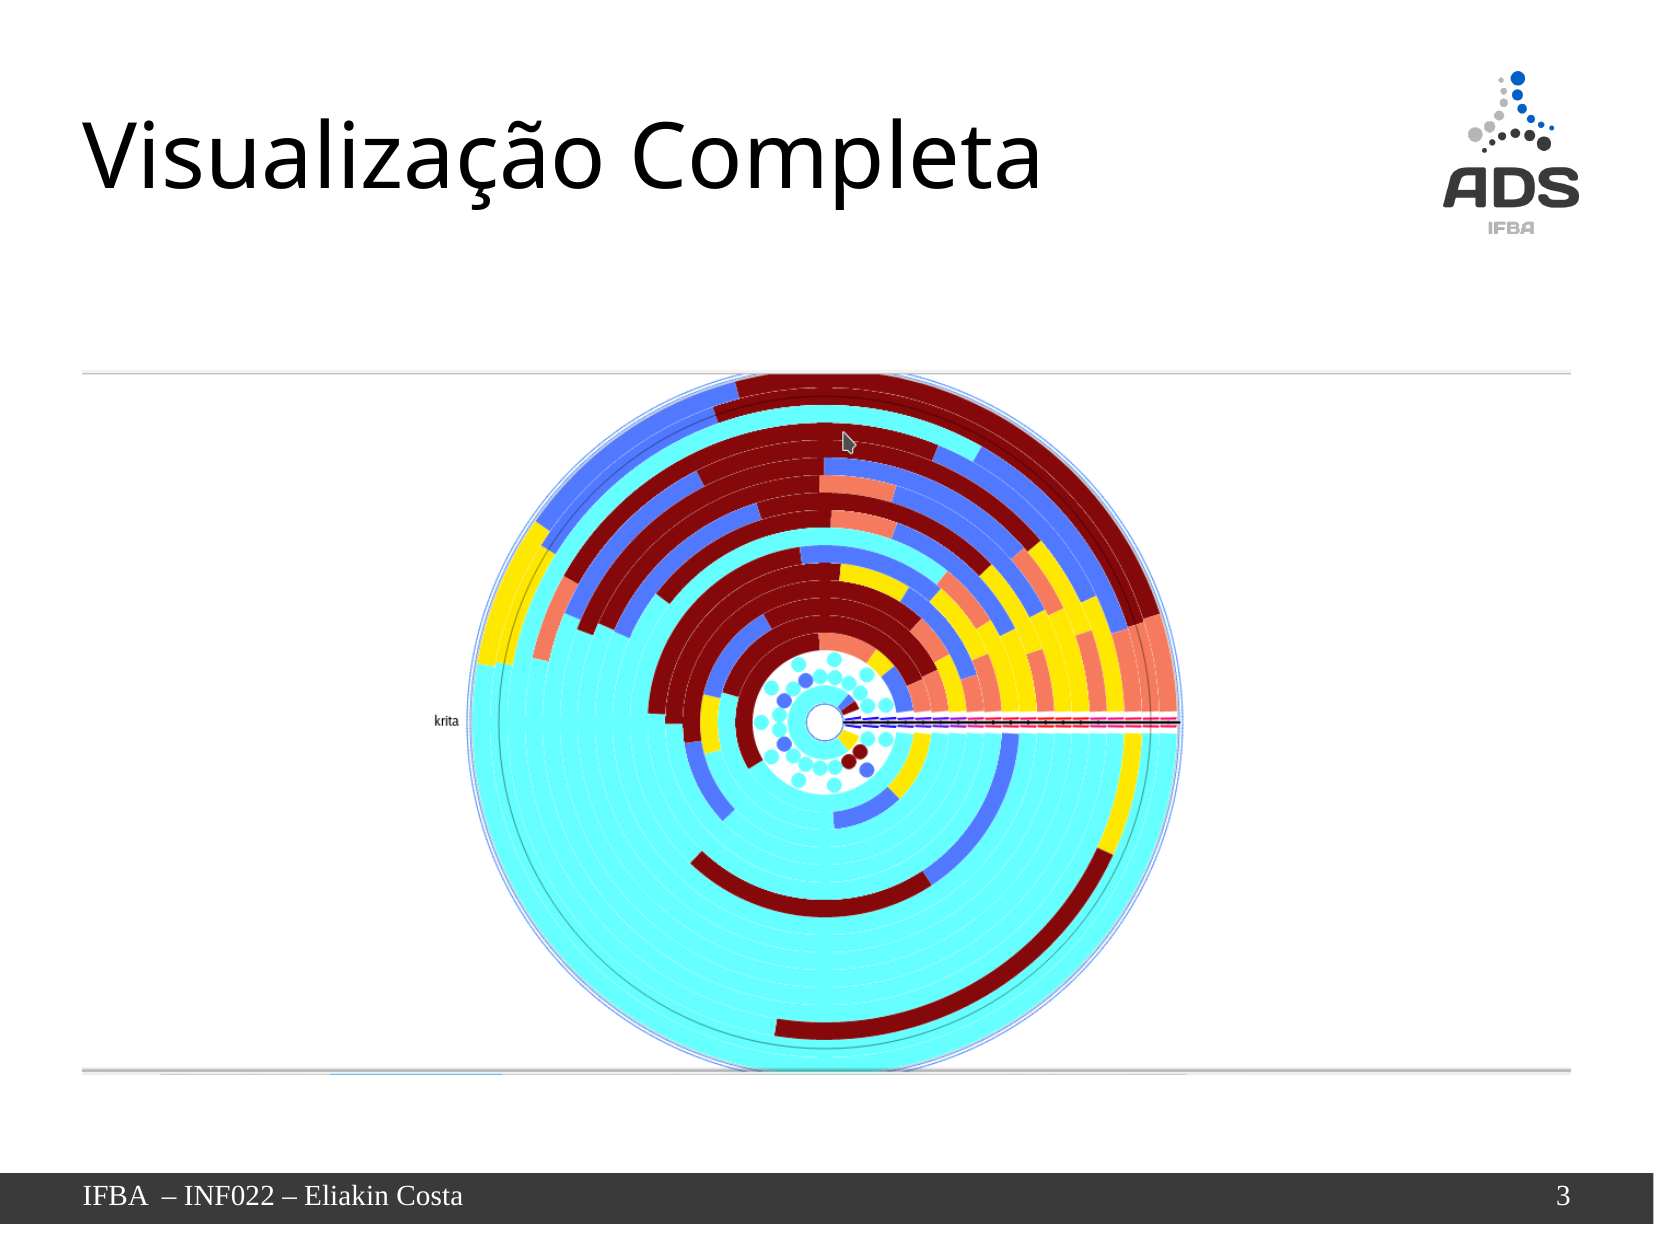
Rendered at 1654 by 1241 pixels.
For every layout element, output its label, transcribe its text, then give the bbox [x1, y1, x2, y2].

picture [1443, 71, 1579, 234]
title Visualização Completa [82, 49, 1426, 257]
picture [82, 370, 1571, 1075]
